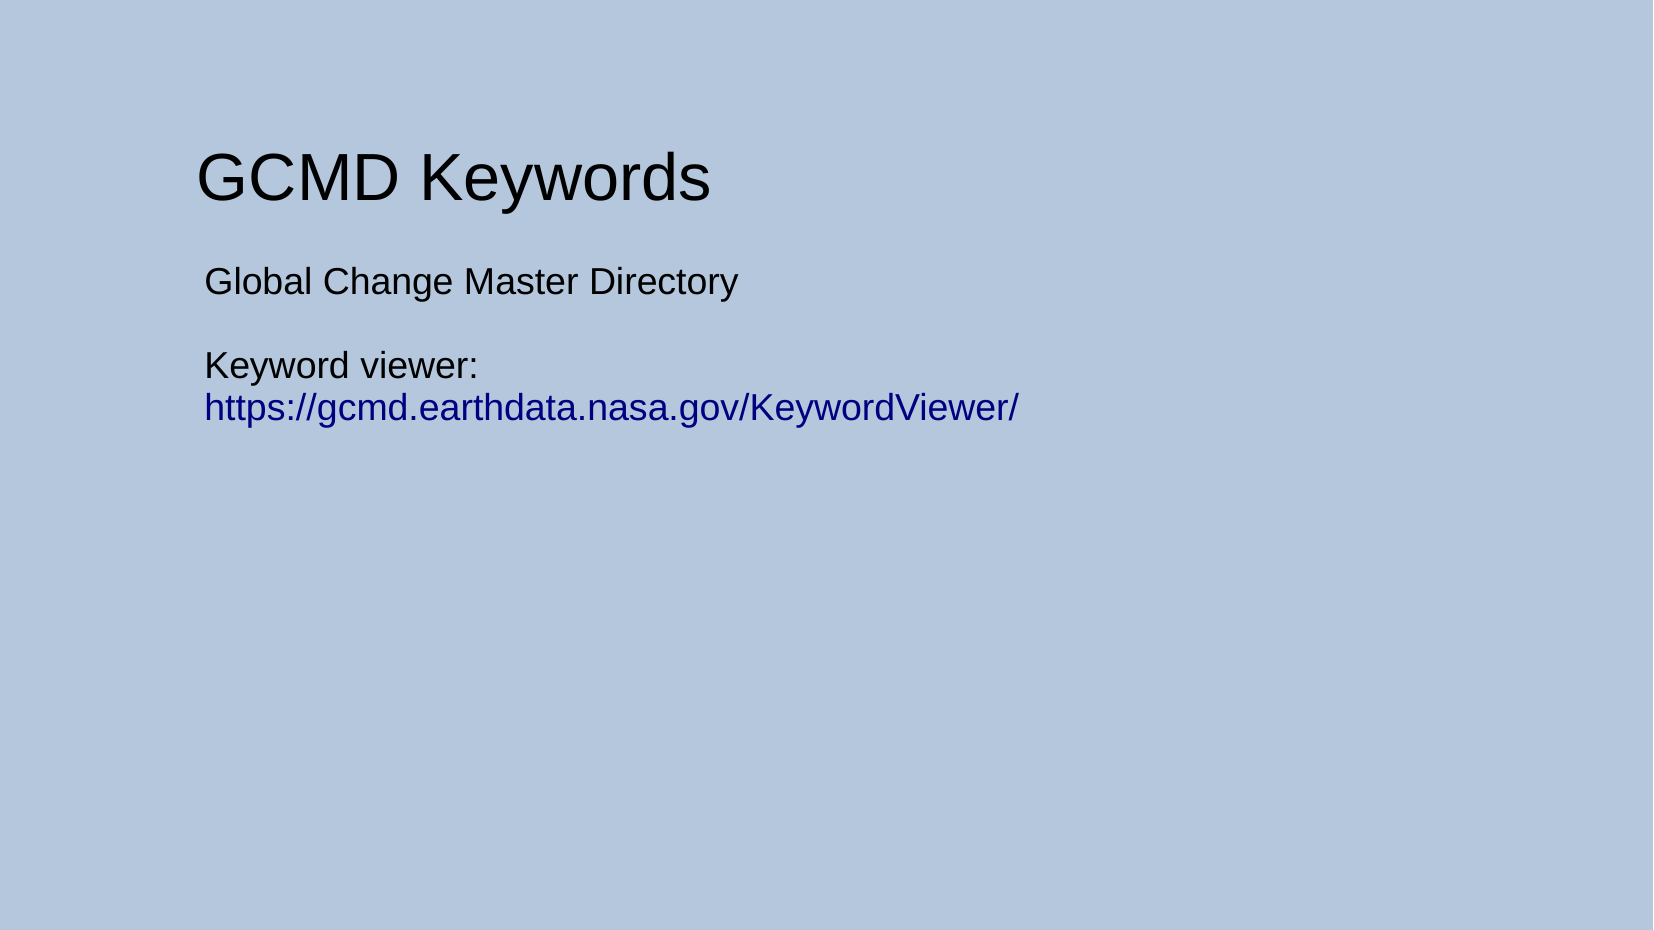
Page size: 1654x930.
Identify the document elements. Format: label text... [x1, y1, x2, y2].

text_box Global Change Master Directory Keyword viewer: https://gcmd.earthdata.nasa.gov/KeywordViewer/ [189, 252, 1035, 478]
text_box GCMD Keywords [182, 132, 728, 223]
